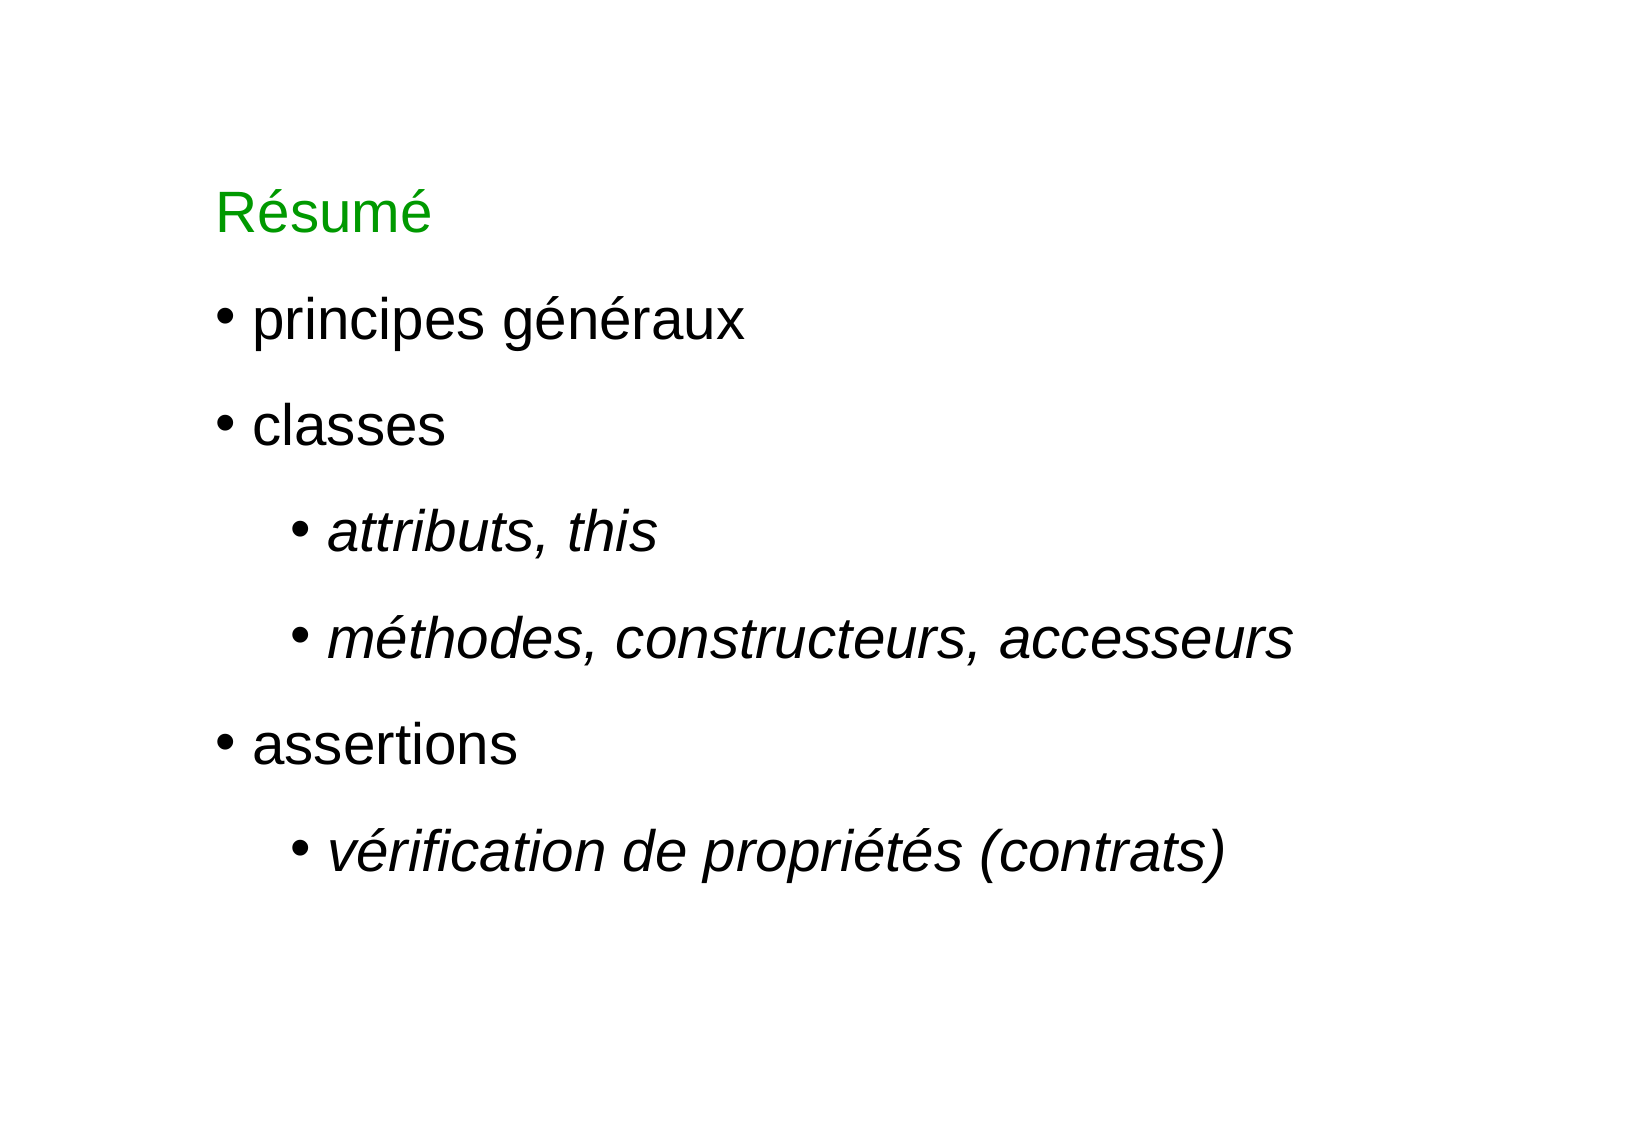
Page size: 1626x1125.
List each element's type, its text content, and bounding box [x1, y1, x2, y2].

text_box Résumé principes généraux classes attributs, this méthodes, constructeurs, accesseurs assertions vérification de propriétés (contrats) [200, 166, 1459, 891]
